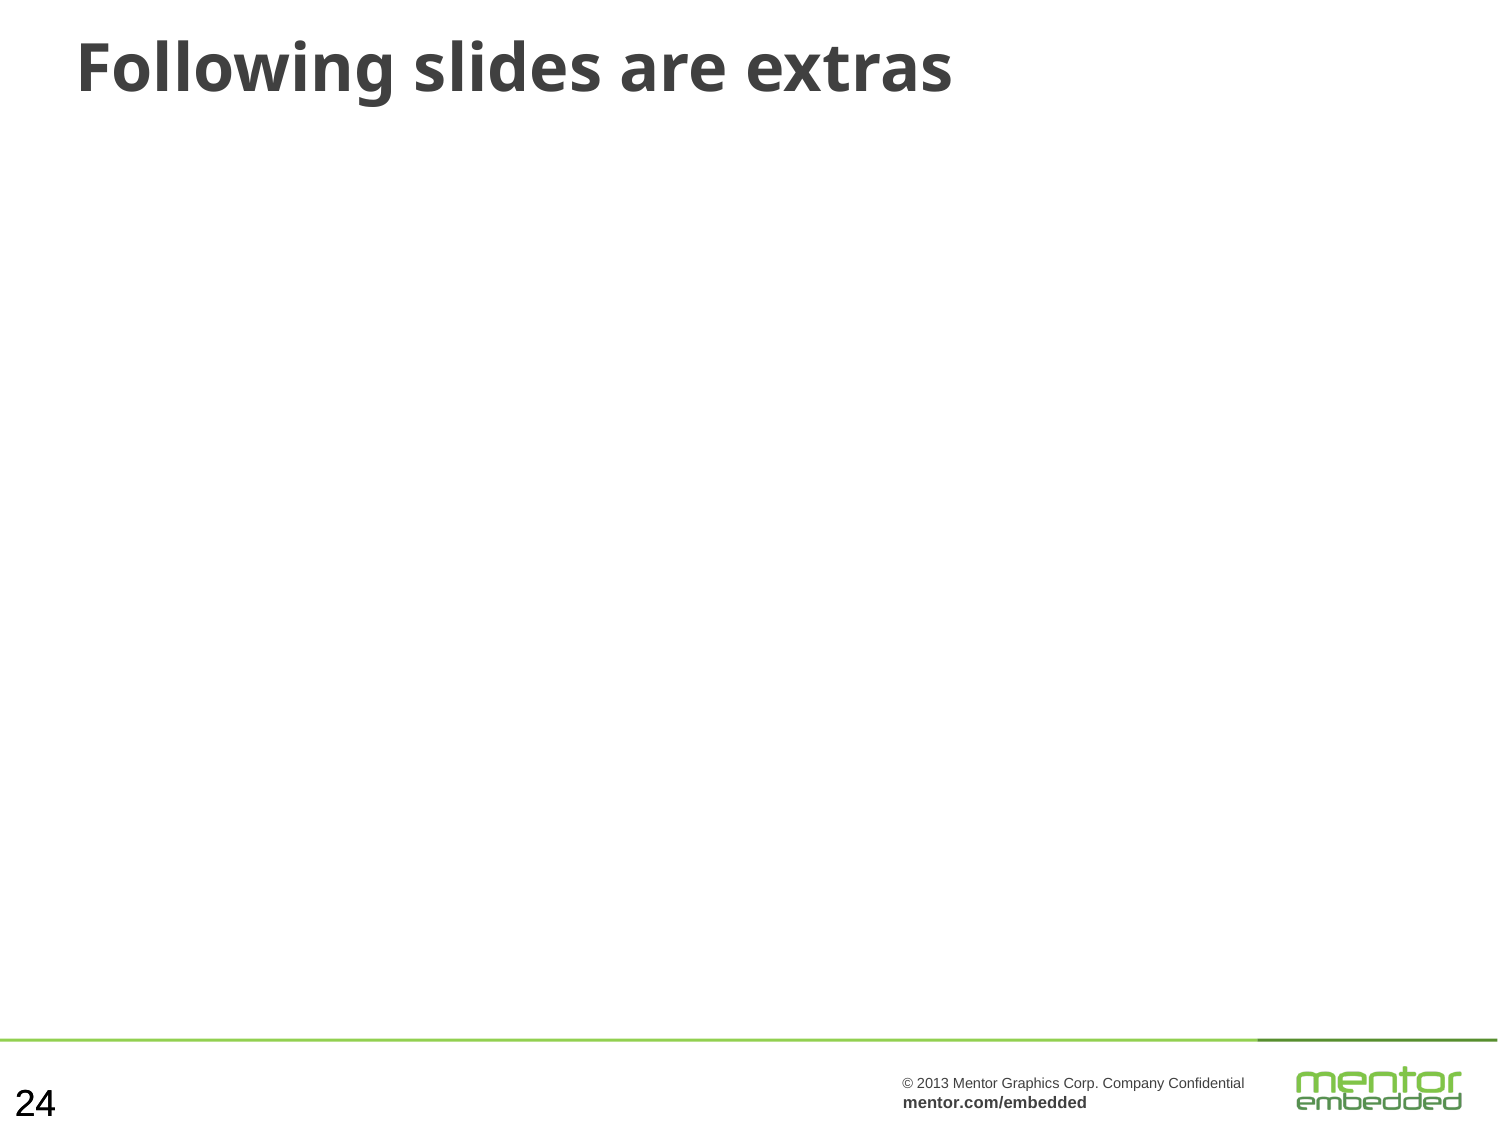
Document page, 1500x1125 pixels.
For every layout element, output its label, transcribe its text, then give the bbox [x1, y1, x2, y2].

title Following slides are extras [0, 0, 1500, 113]
picture [1292, 1062, 1464, 1114]
